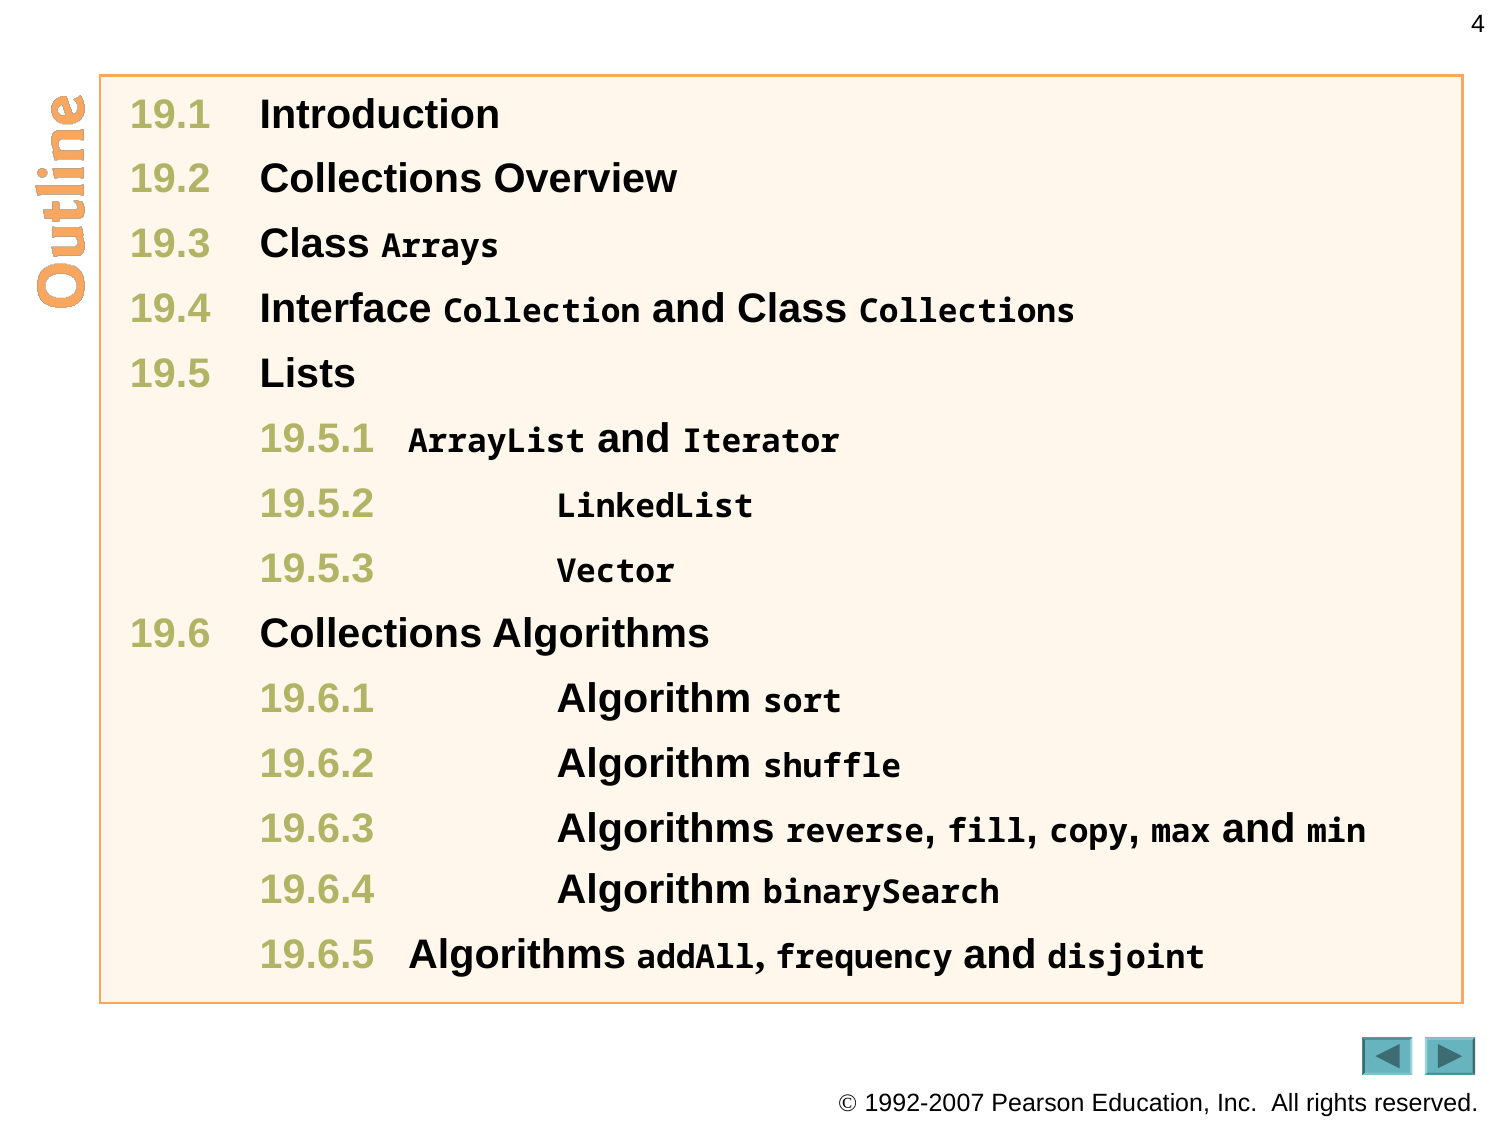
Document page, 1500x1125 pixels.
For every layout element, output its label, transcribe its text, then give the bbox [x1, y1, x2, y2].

list 19.1 Introduction 19.2 Collections Overview 19.3 Class Arrays 19.4 Interface Collection and Class Collections 19.5 Lists 19.5.1 ArrayList and Iterator 19.5.2 LinkedList 19.5.3 Vector 19.6 Collections Algorithms 19.6.1 Algorithm sort 19.6.2 Algorithm shuffle 19.6.3 Algorithms reverse, fill, copy, max and min 19.6.4 Algorithm binarySearch 19.6.5 Algorithms addAll, frequency and disjoint [99, 75, 1463, 1004]
picture [12, 75, 99, 326]
text_box <number> [1149, 0, 1500, 79]
